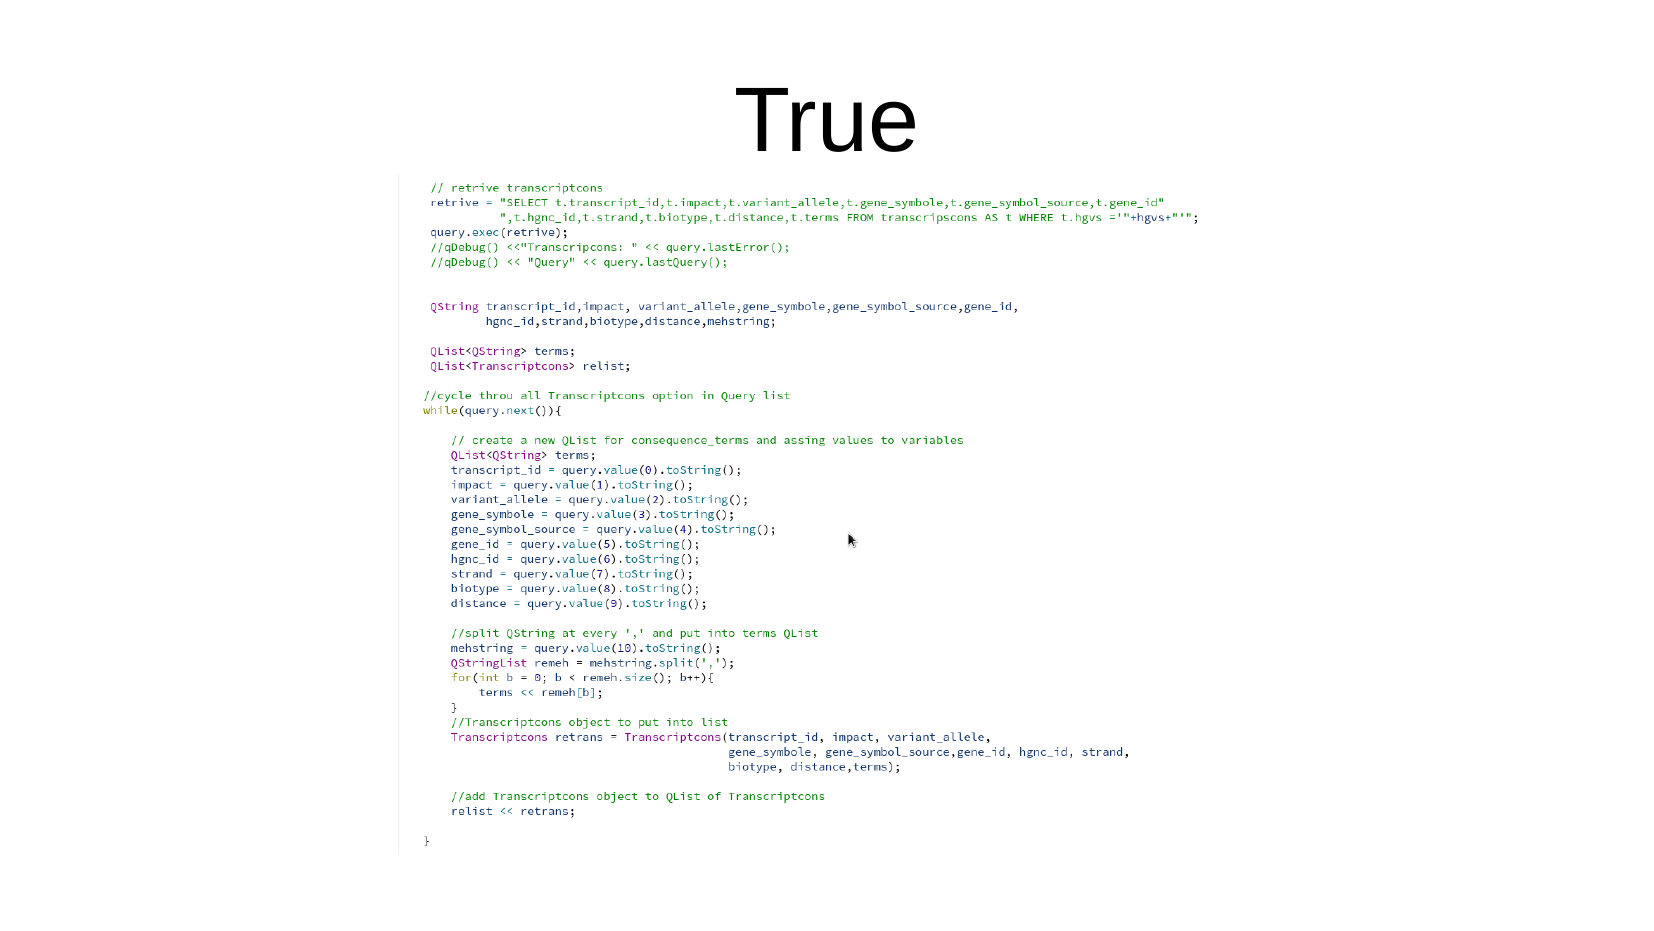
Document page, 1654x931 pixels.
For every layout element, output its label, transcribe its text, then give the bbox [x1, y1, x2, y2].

title True [82, 37, 1571, 193]
picture [398, 173, 1261, 856]
